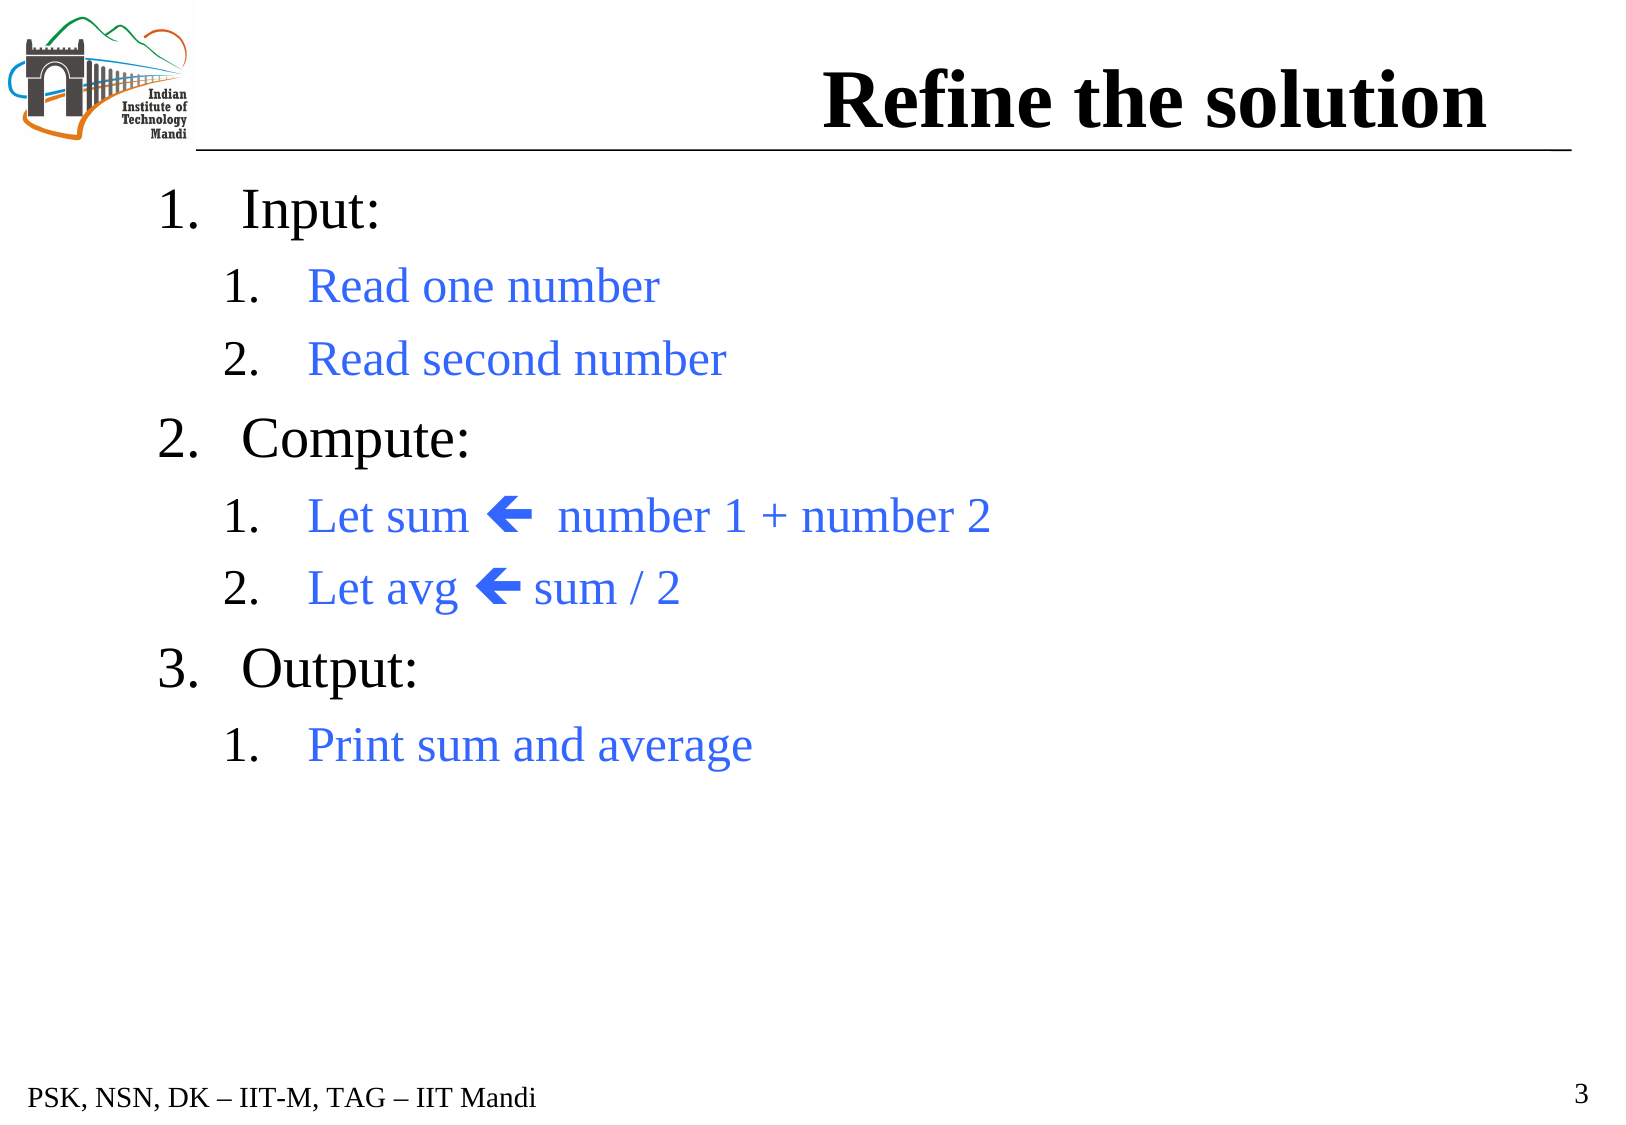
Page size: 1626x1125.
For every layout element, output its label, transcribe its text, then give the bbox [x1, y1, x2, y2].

list Input: Read one number Read second number Compute: Let sum number 1 + number 2 Let avg  sum / 2 Output: Print sum and average [67, 162, 1571, 1025]
picture [1, 0, 196, 156]
title Refine the solution [67, 29, 1504, 158]
